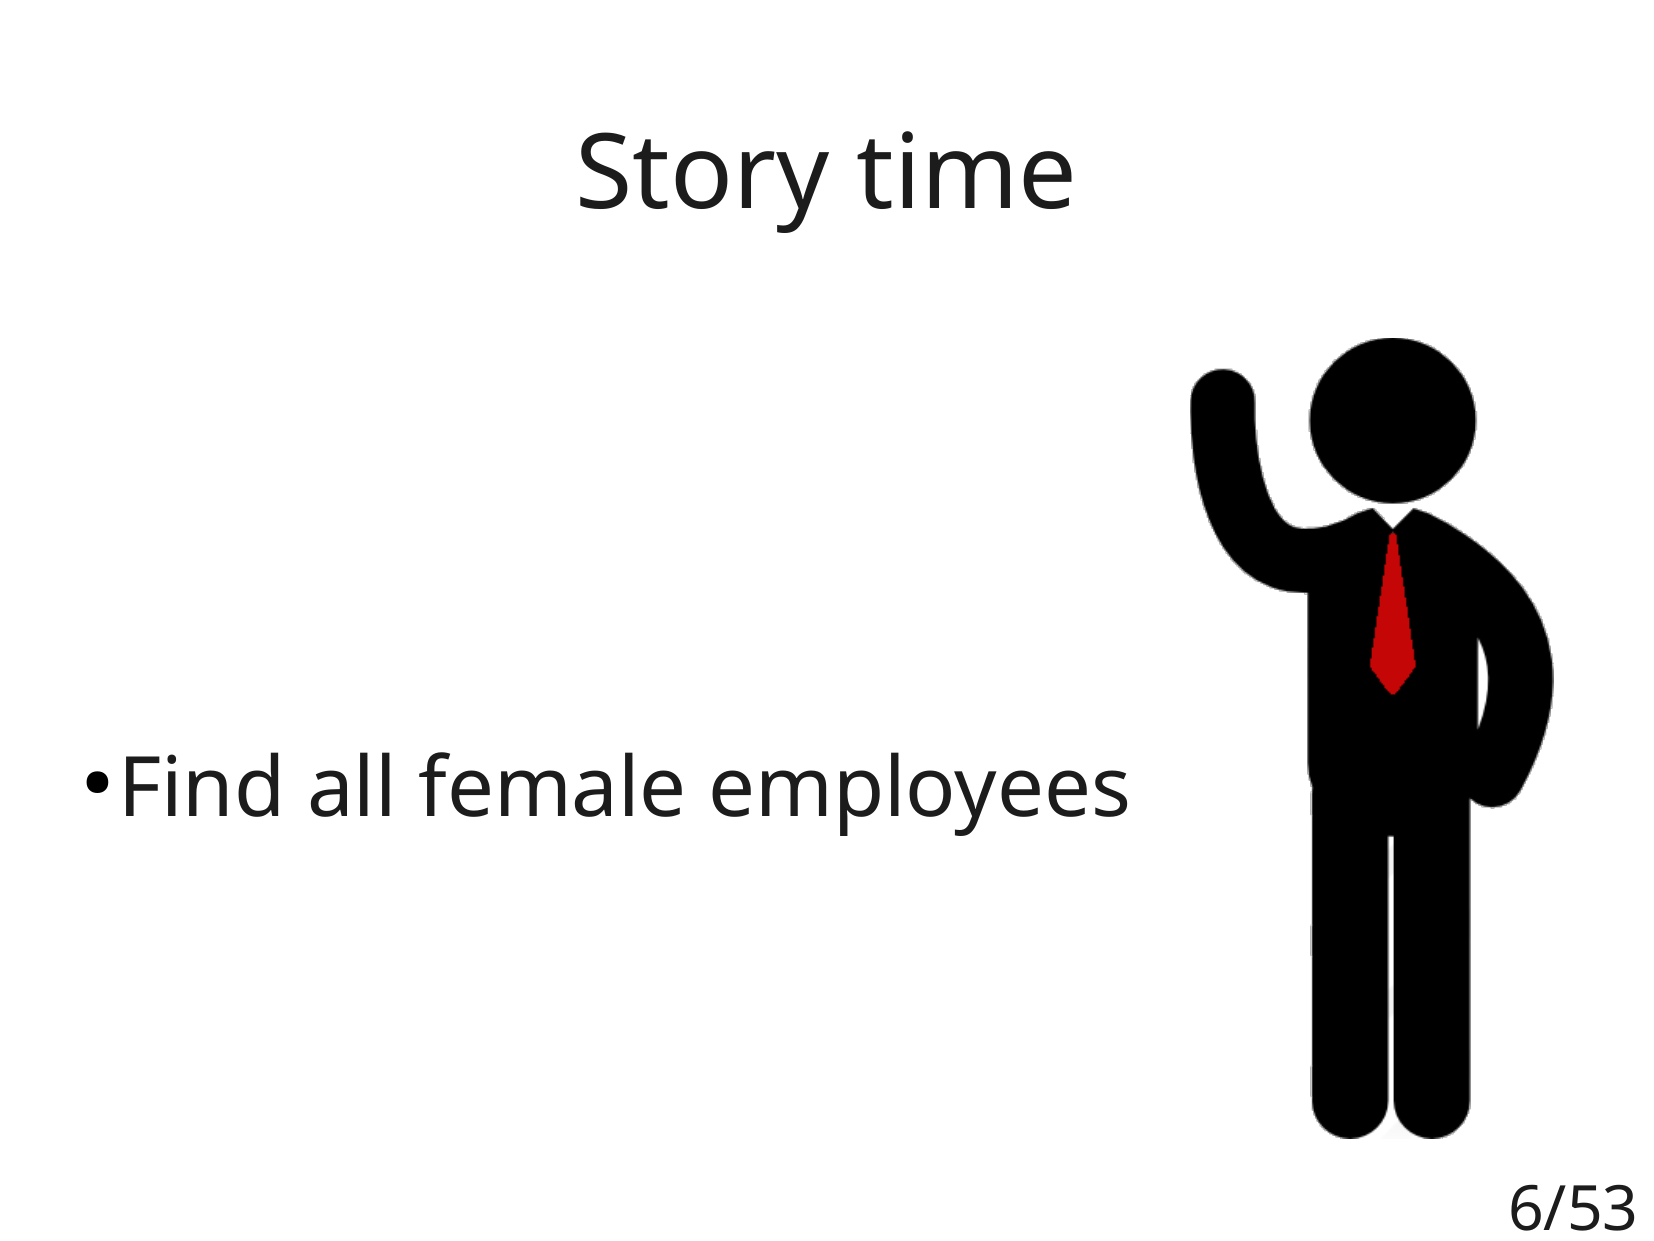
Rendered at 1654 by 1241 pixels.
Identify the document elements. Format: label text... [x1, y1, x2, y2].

picture [1190, 338, 1554, 1139]
text_box <numer>/53 [1071, 1155, 1654, 1241]
subtitle Find all female employees [82, 290, 1571, 1109]
title Story time [82, 64, 1571, 272]
